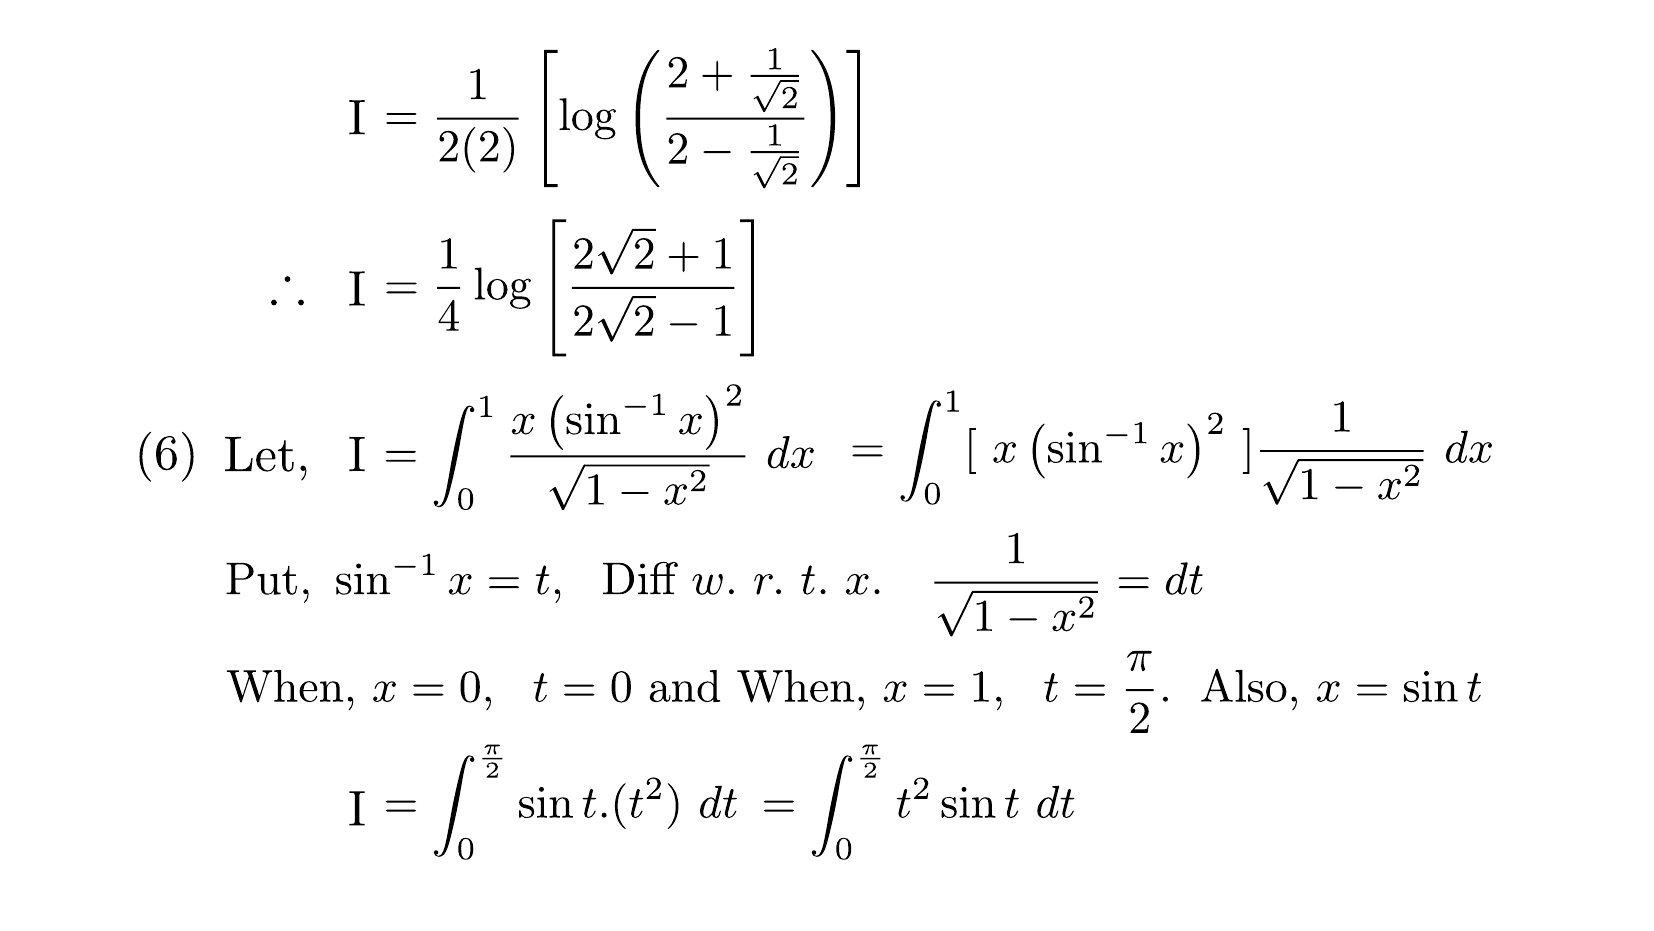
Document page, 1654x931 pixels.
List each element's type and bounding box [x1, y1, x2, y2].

text_box [385, 744, 738, 860]
text_box [226, 650, 1168, 733]
text_box [385, 384, 814, 511]
subtitle [59, 35, 1607, 898]
text_box [225, 436, 307, 481]
text_box [226, 532, 1204, 637]
text_box [271, 276, 304, 306]
text_box [851, 390, 1493, 505]
text_box [1201, 668, 1482, 711]
text_box [349, 436, 365, 472]
text_box [137, 431, 194, 482]
text_box [763, 744, 1075, 860]
text_box [349, 100, 365, 135]
text_box [349, 791, 365, 826]
text_box [349, 271, 365, 306]
text_box [385, 219, 754, 357]
text_box [385, 48, 860, 189]
